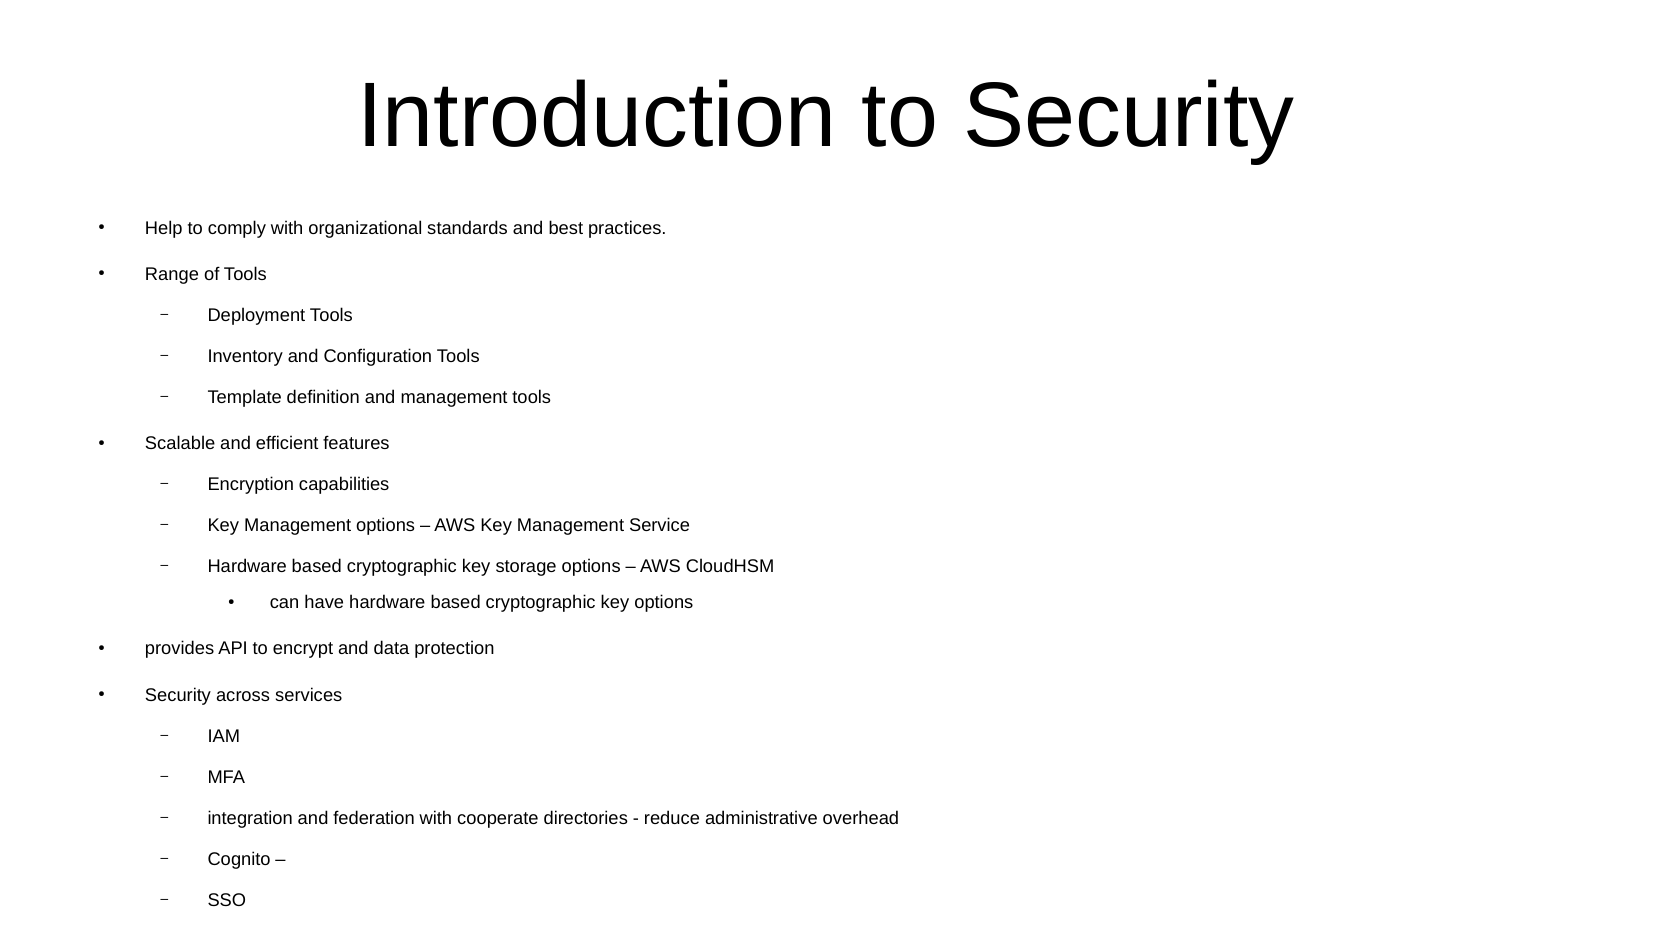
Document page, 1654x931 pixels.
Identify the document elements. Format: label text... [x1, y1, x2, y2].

title Introduction to Security [82, 37, 1571, 193]
list Help to comply with organizational standards and best practices. Range of Tools Deployment Tools Inventory and Configuration Tools Template definition and management tools Scalable and efficient features Encryption capabilities Key Management options – AWS Key Management Service Hardware based cryptographic key storage options – AWS CloudHSM can have hardware based cryptographic key options provides API to encrypt and data protection Security across services IAM MFA integration and federation with cooperate directories - reduce administrative overhead Cognito – SSO [82, 217, 1636, 916]
